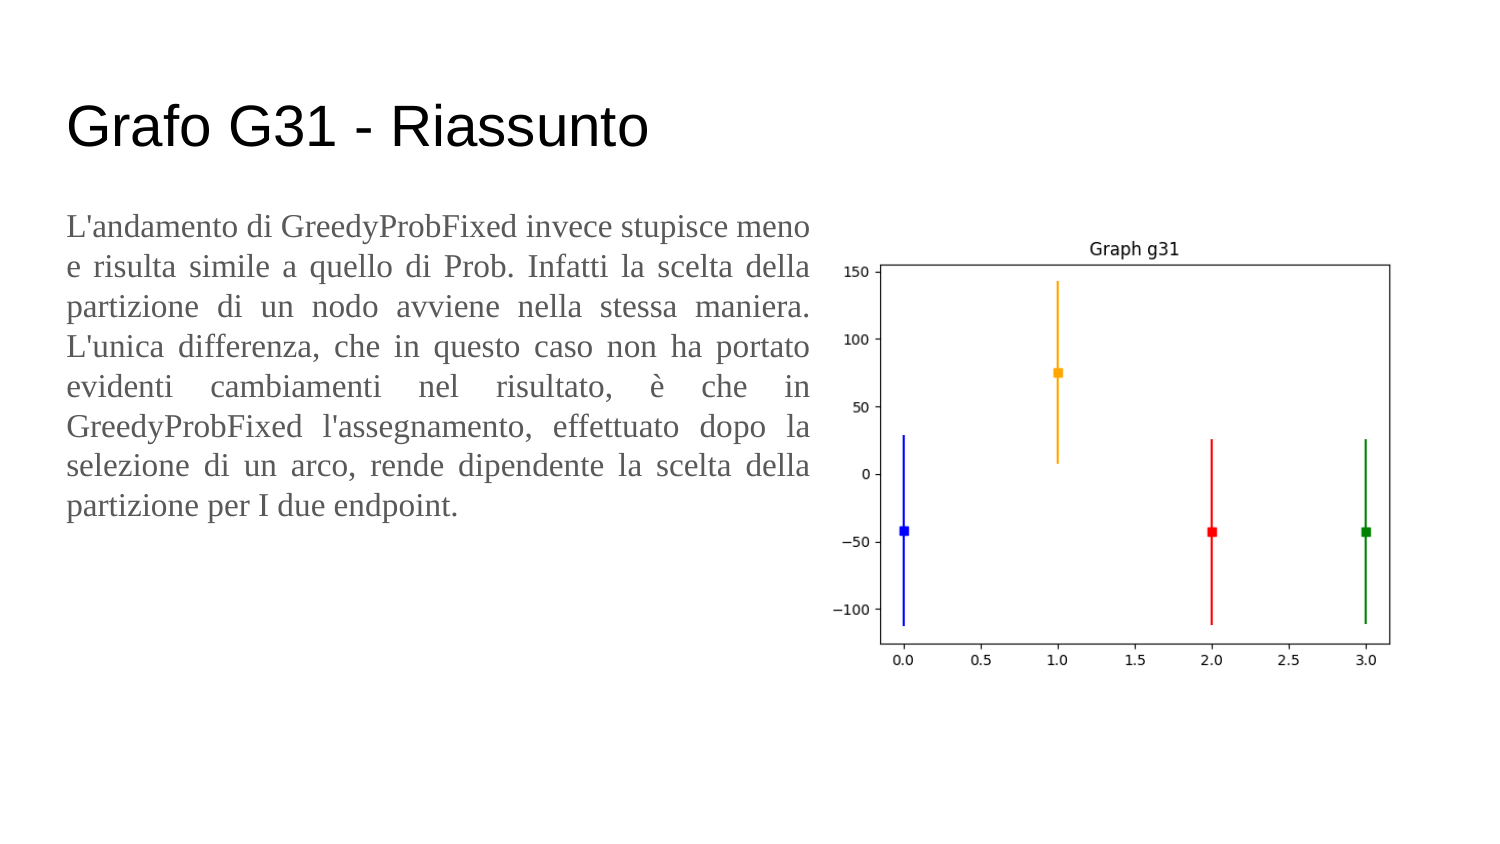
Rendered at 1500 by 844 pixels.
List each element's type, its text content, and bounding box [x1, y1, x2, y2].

title Grafo G31 - Riassunto [51, 72, 1449, 167]
picture [827, 205, 1455, 698]
list L'andamento di GreedyProbFixed invece stupisce meno e risulta simile a quello di Prob. Infatti la scelta della partizione di un nodo avviene nella stessa maniera. L'unica differenza, che in questo caso non ha portato evidenti cambiamenti nel risultato, è che in GreedyProbFixed l'assegnamento, effettuato dopo la selezione di un arco, rende dipendente la scelta della partizione per I due endpoint. [51, 189, 827, 750]
